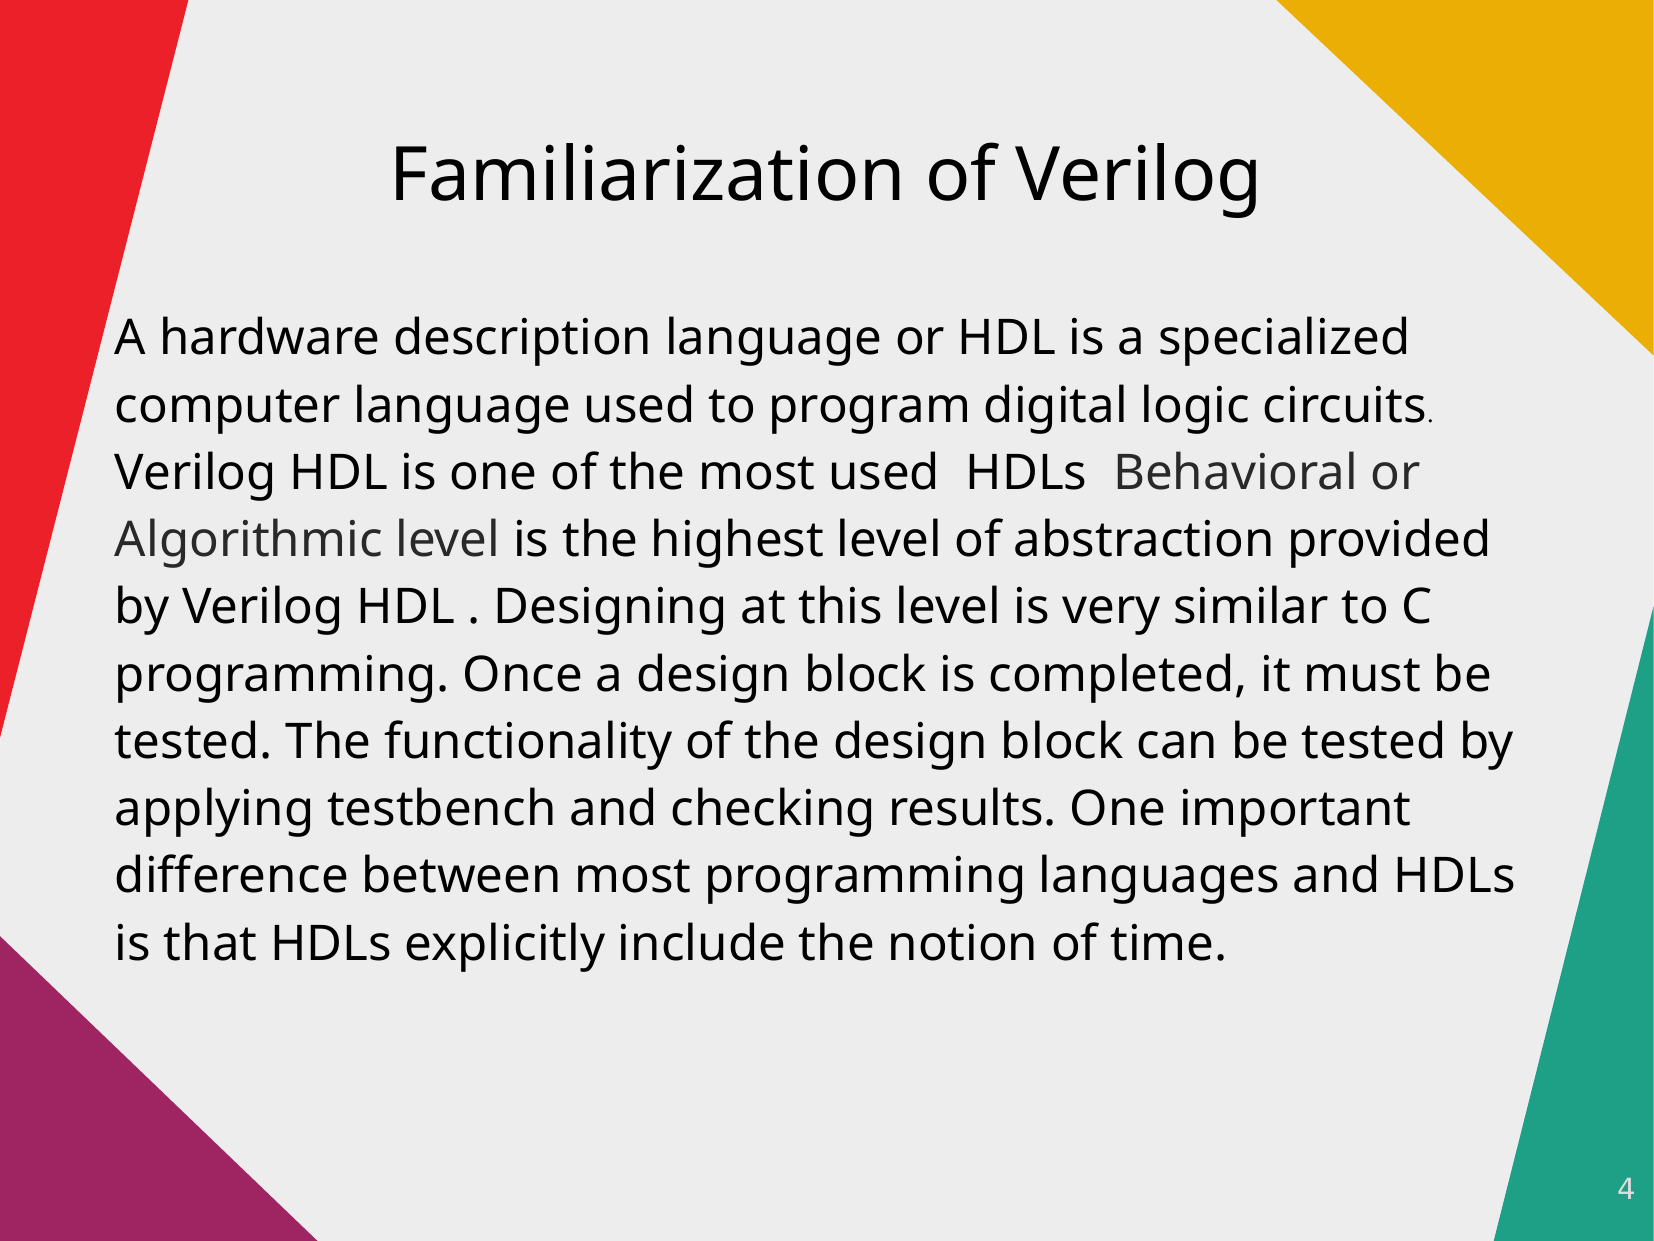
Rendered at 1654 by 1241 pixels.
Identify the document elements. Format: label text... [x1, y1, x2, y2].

title Familiarization of Verilog [114, 73, 1539, 271]
list A hardware description language or HDL is a specialized computer language used to program digital logic circuits. Verilog HDL is one of the most used HDLs Behavioral or Algorithmic level is the highest level of abstraction provided by Verilog HDL . Designing at this level is very similar to C programming. Once a design block is completed, it must be tested. The functionality of the design block can be tested by applying testbench and checking results. One important difference between most programming languages and HDLs is that HDLs explicitly include the notion of time. [114, 302, 1539, 1033]
